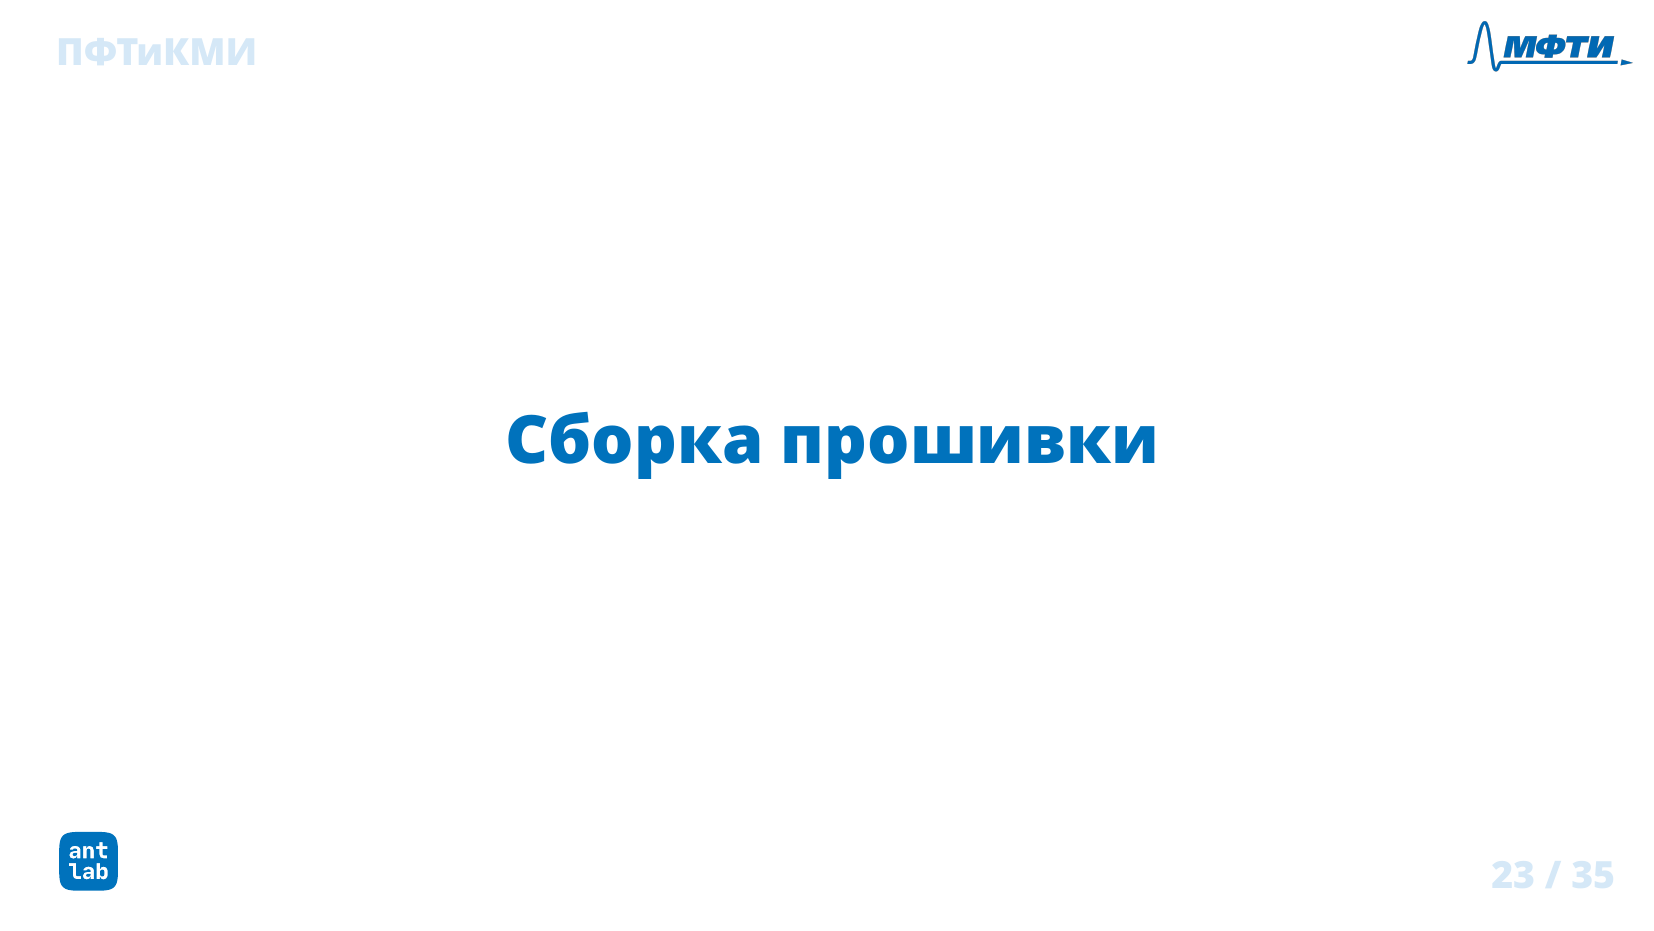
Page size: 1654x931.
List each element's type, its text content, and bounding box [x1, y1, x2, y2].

title Сборка прошивки [88, 359, 1577, 515]
picture [1446, 0, 1654, 93]
